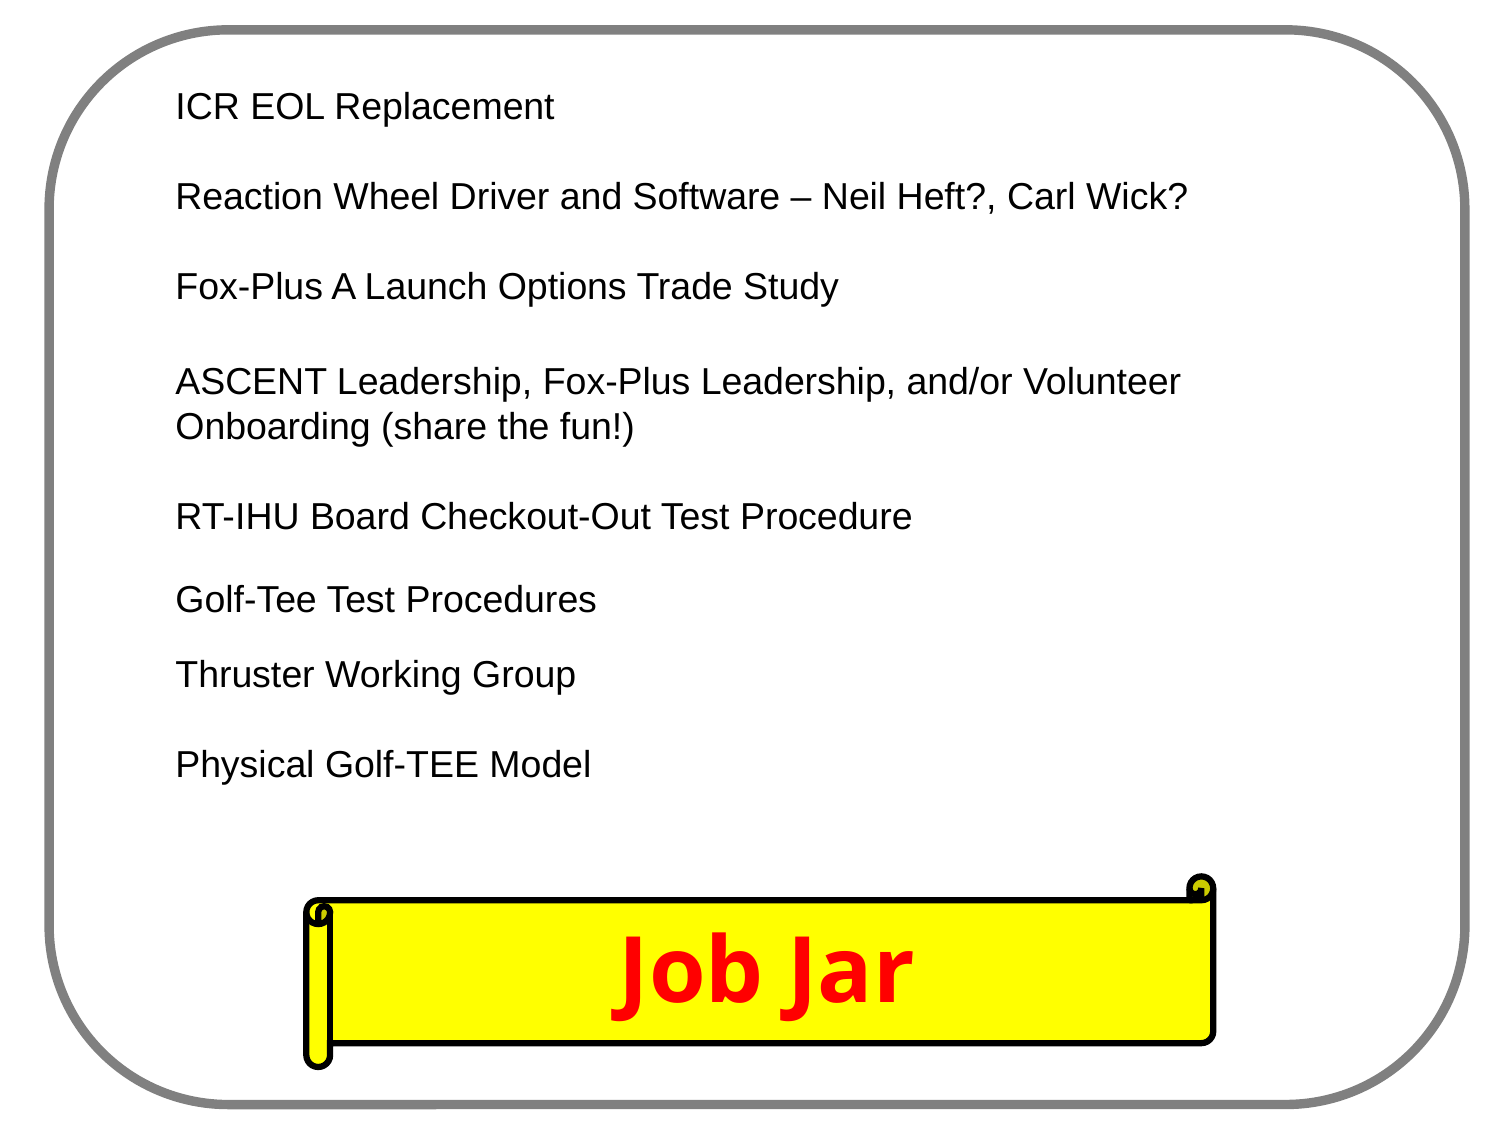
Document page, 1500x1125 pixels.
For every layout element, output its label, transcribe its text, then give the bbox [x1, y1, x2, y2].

text_box [306, 1028, 1214, 1068]
text_box Job Jar [260, 903, 1273, 1028]
text_box [310, 876, 1214, 903]
text_box ICR EOL Replacement Reaction Wheel Driver and Software – Neil Heft?, Carl Wick? Fox-Plus A Launch Options Trade Study ASCENT Leadership, Fox-Plus Leadership, and/or Volunteer Onboarding (share the fun!) RT-IHU Board Checkout-Out Test Procedure Golf-Tee Test Procedures Thruster Working Group Physical Golf-TEE Model [160, 74, 1360, 793]
